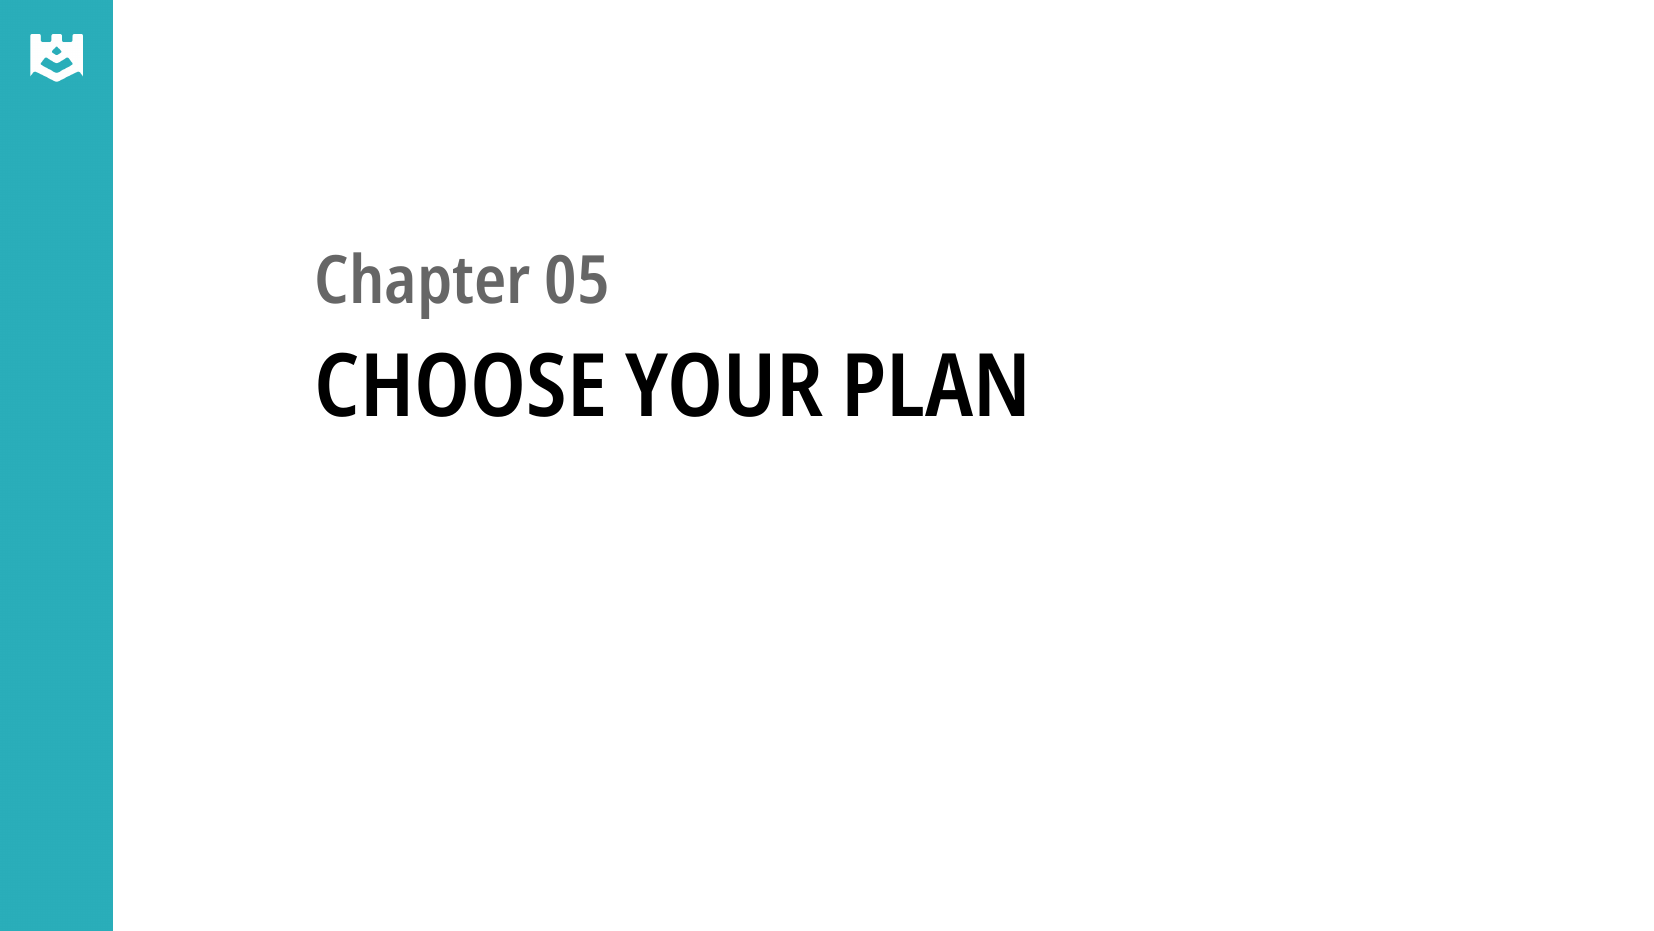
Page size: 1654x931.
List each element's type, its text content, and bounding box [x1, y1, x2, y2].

picture [0, 0, 113, 931]
text_box Chapter 05 CHOOSE YOUR PLAN [300, 225, 1426, 638]
